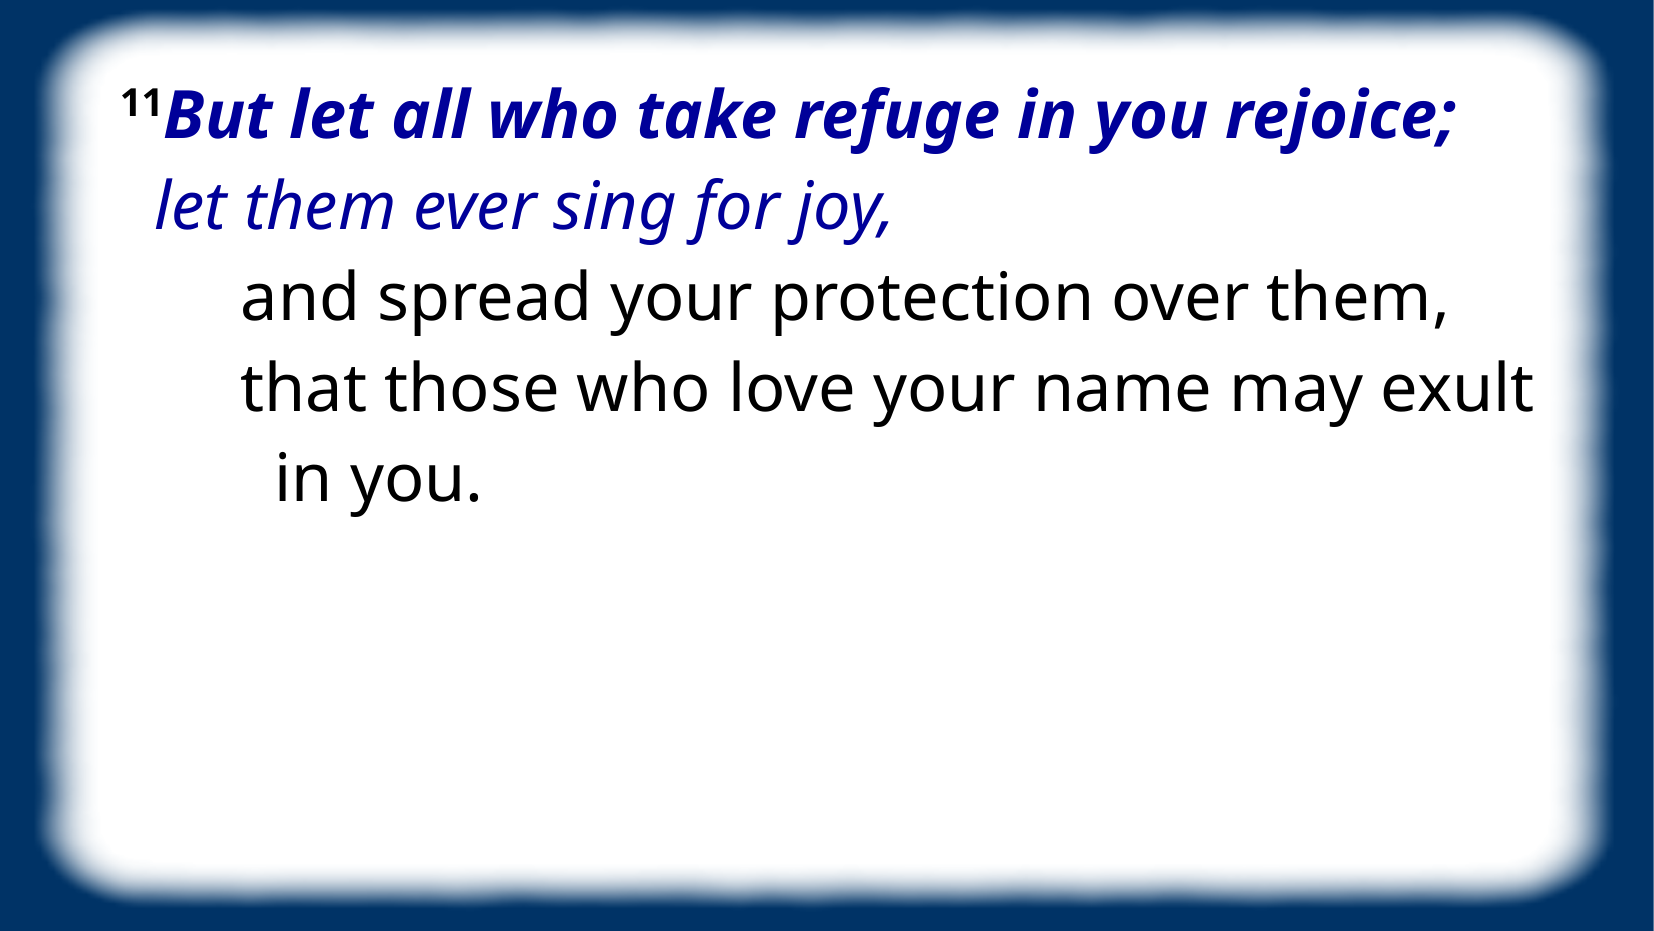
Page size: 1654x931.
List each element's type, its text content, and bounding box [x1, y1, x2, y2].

text_box 11But let all who take refuge in you rejoice; let them ever sing for joy, and spread your protection over them, that those who love your name may exult in you. [105, 60, 1561, 519]
picture [0, 0, 1654, 931]
